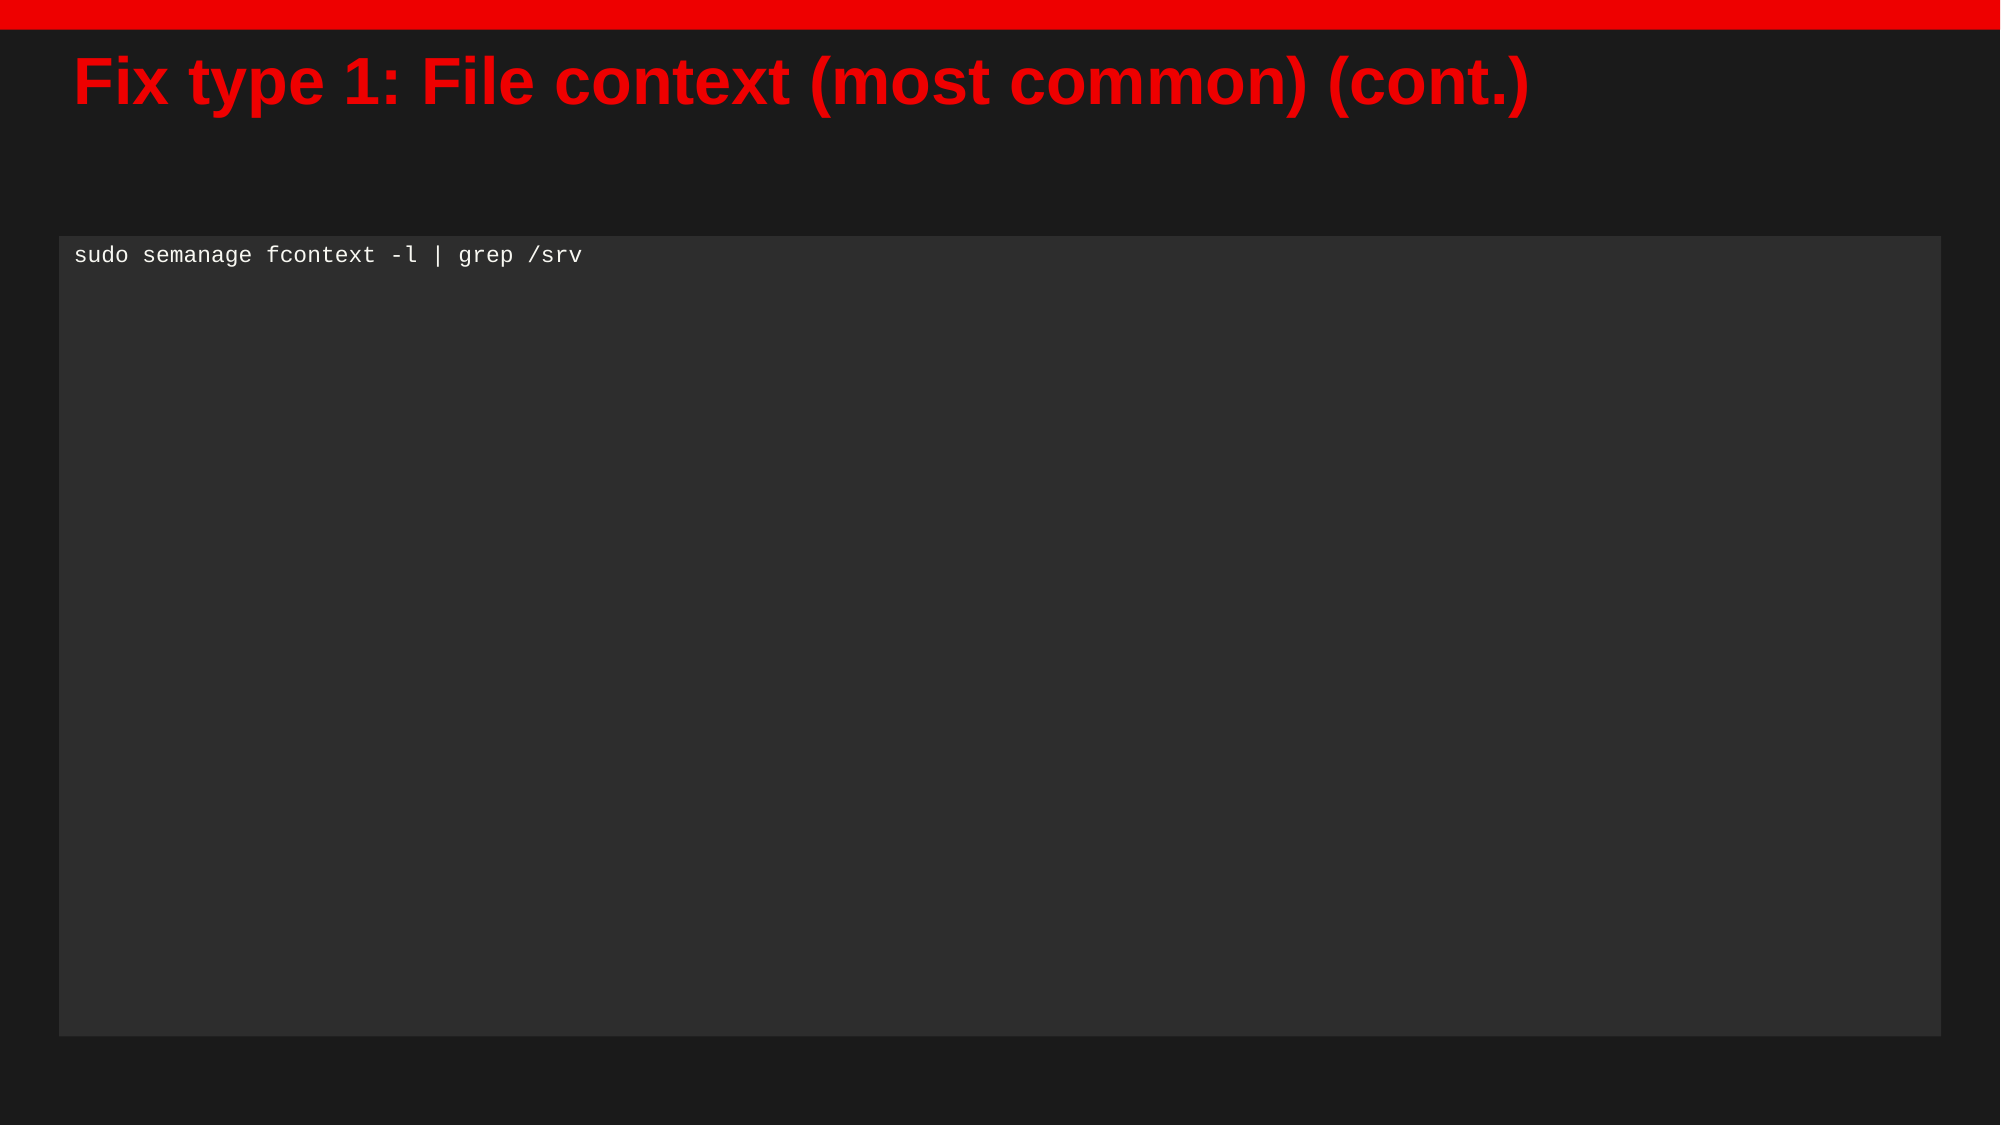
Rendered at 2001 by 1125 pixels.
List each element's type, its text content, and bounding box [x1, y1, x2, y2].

text_box [0, 0, 2001, 30]
text_box Fix type 1: File context (most common) (cont.) [59, 36, 1942, 208]
text_box sudo semanage fcontext -l | grep /srv [59, 236, 1942, 1037]
